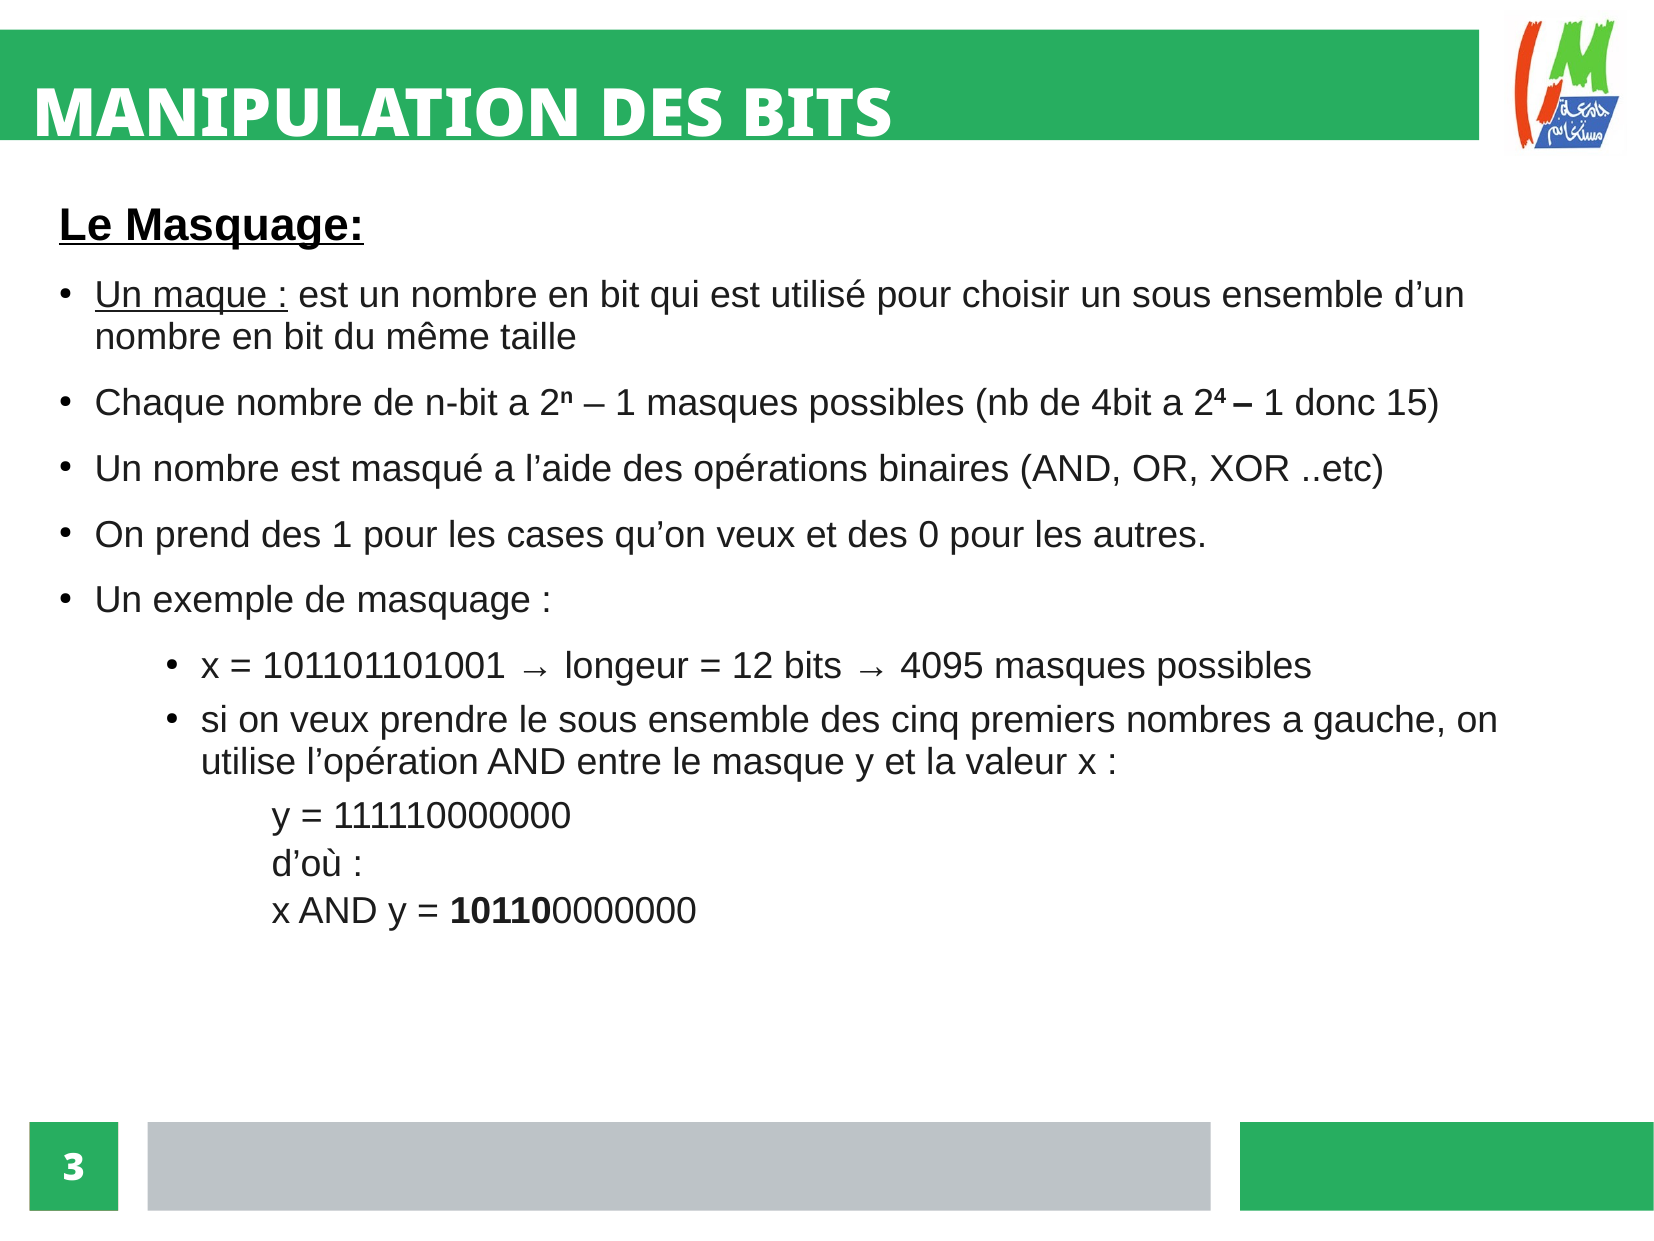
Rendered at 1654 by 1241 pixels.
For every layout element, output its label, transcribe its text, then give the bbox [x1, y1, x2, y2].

text_box [1138, 697, 1169, 768]
list Le Masquage: Un maque : est un nombre en bit qui est utilisé pour choisir un sous ensemble d’un nombre en bit du même taille Chaque nombre de n-bit a 2n – 1 masques possibles (nb de 4bit a 24 – 1 donc 15) Un nombre est masqué a l’aide des opérations binaires (AND, OR, XOR ..etc) On prend des 1 pour les cases qu’on veux et des 0 pour les autres. Un exemple de masquage : x = 101101101001 → longeur = 12 bits → 4095 masques possibles si on veux prendre le sous ensemble des cinq premiers nombres a gauche, on utilise l’opération AND entre le masque y et la valeur x : y = 111110000000 d’où : x AND y = 101100000000 [59, 198, 1565, 1093]
title MANIPULATION DES BITS [32, 16, 1560, 156]
picture [1504, 10, 1627, 156]
